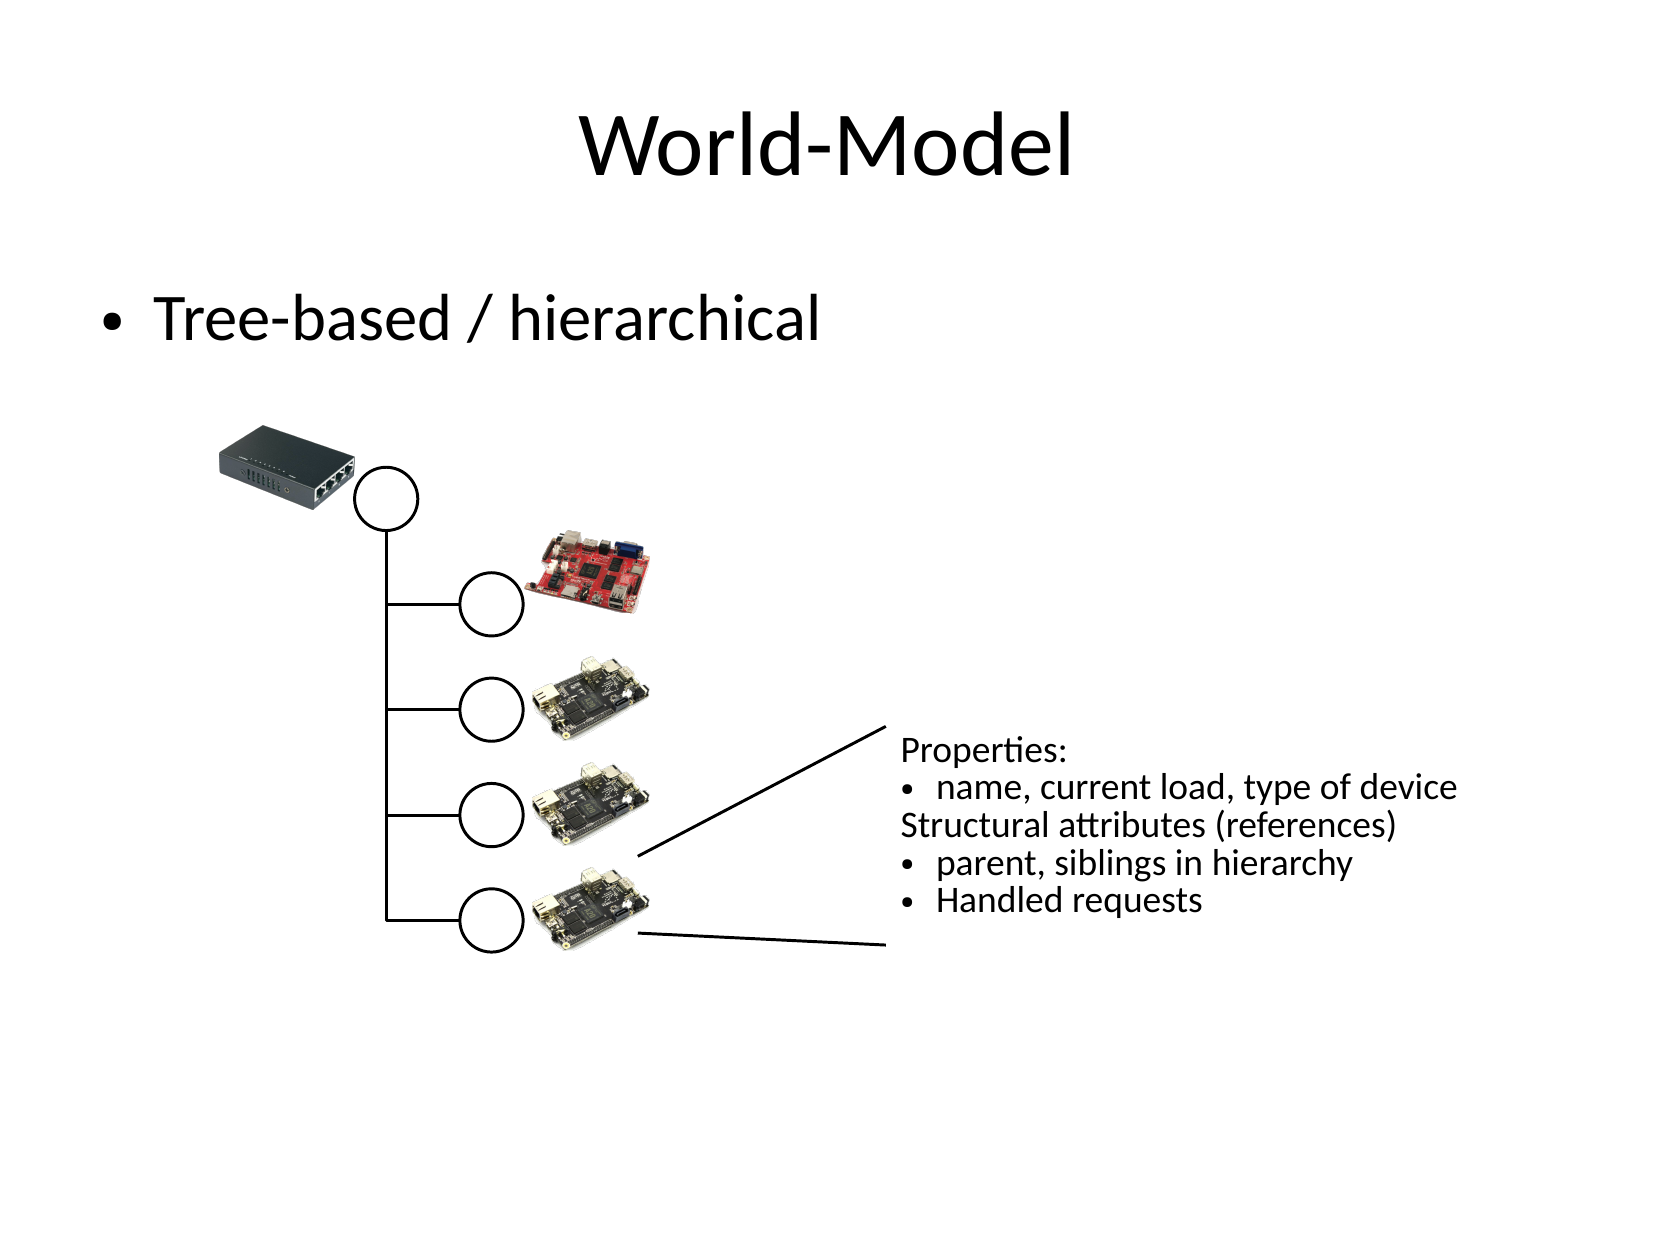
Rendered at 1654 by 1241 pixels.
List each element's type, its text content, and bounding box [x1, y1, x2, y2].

picture [524, 530, 650, 615]
text_box [459, 572, 524, 636]
text_box [459, 678, 524, 742]
text_box [459, 783, 524, 847]
list Tree-based / hierarchical [82, 290, 1571, 1010]
picture [532, 656, 650, 741]
picture [532, 867, 650, 951]
picture [219, 425, 355, 510]
text_box Properties: name, current load, type of device Structural attributes (references) parent, siblings in hierarchy Handled requests [885, 726, 1474, 929]
title World-Model [82, 49, 1571, 257]
text_box [459, 888, 524, 953]
text_box [355, 467, 418, 531]
picture [532, 762, 650, 846]
